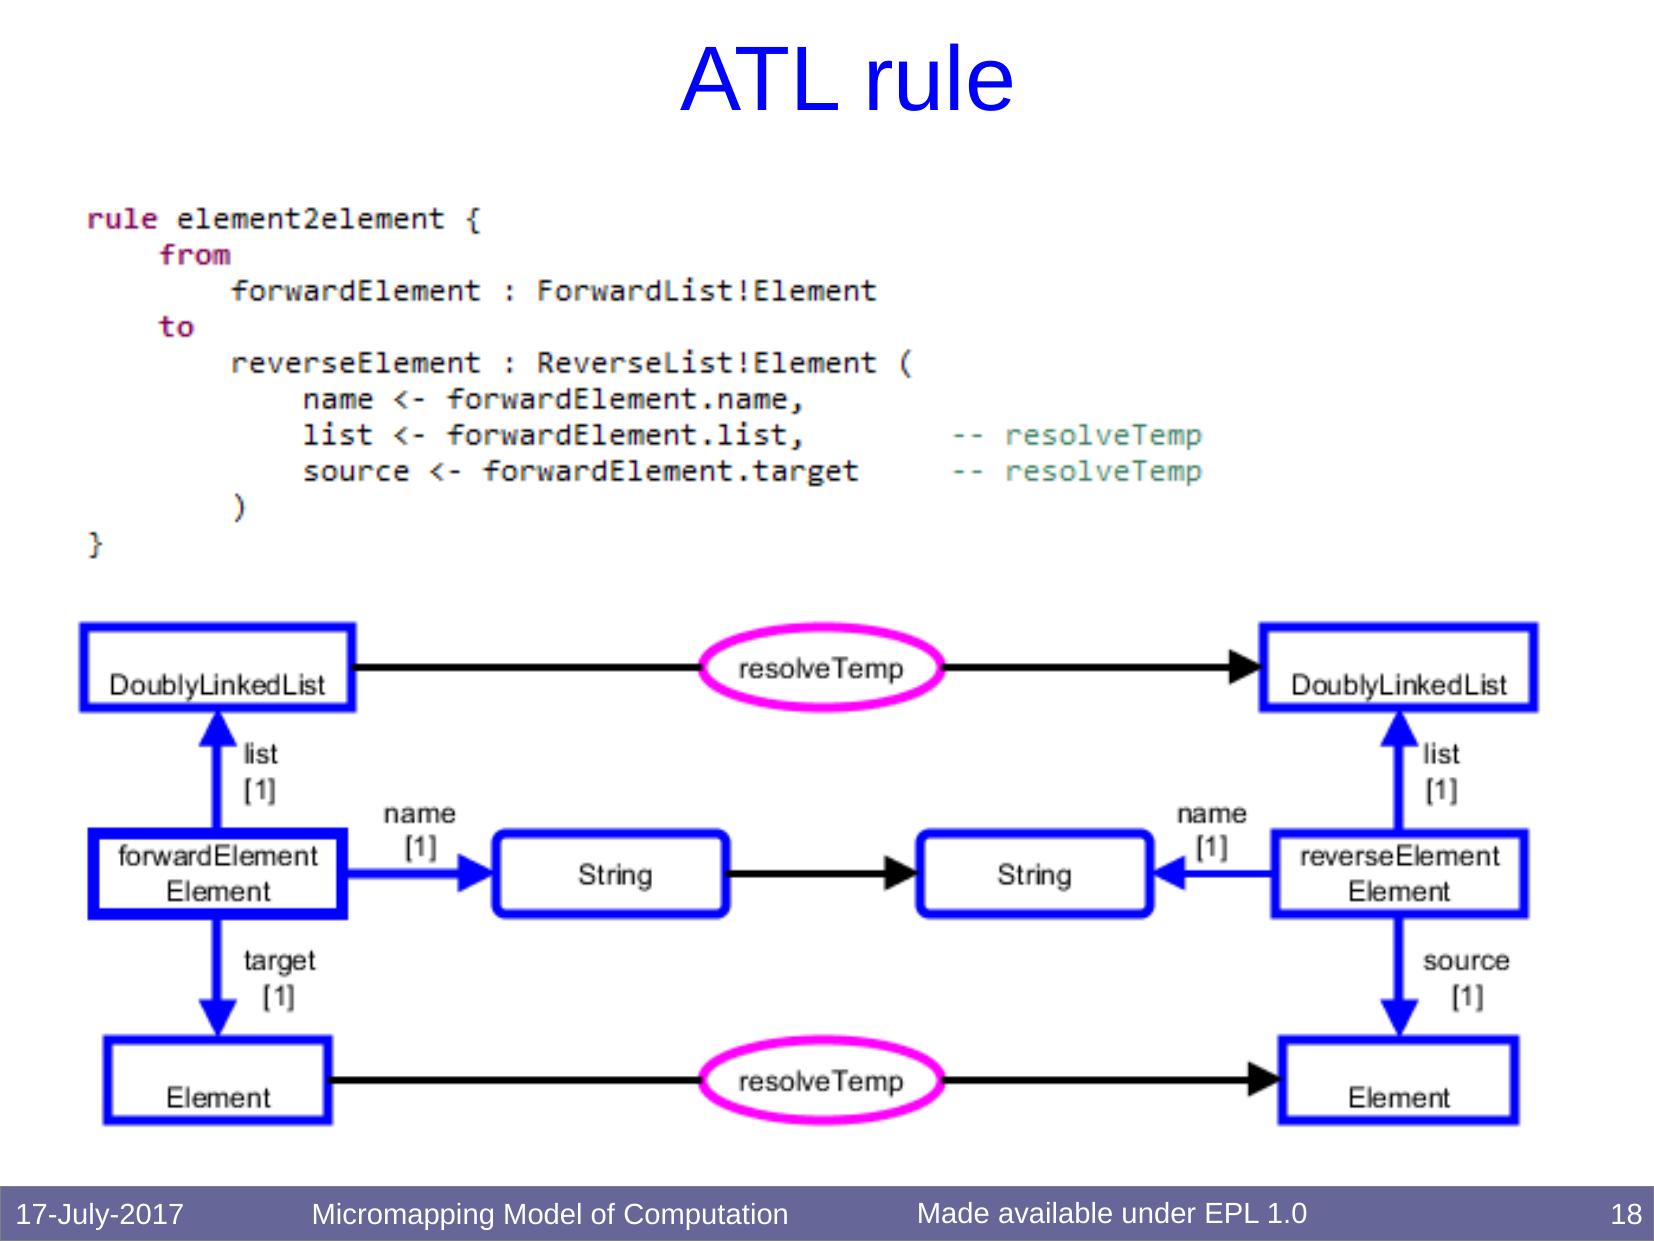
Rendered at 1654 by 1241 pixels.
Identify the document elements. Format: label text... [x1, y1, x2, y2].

picture [82, 201, 1224, 564]
title ATL rule [300, 0, 1396, 233]
picture [48, 591, 1571, 1158]
